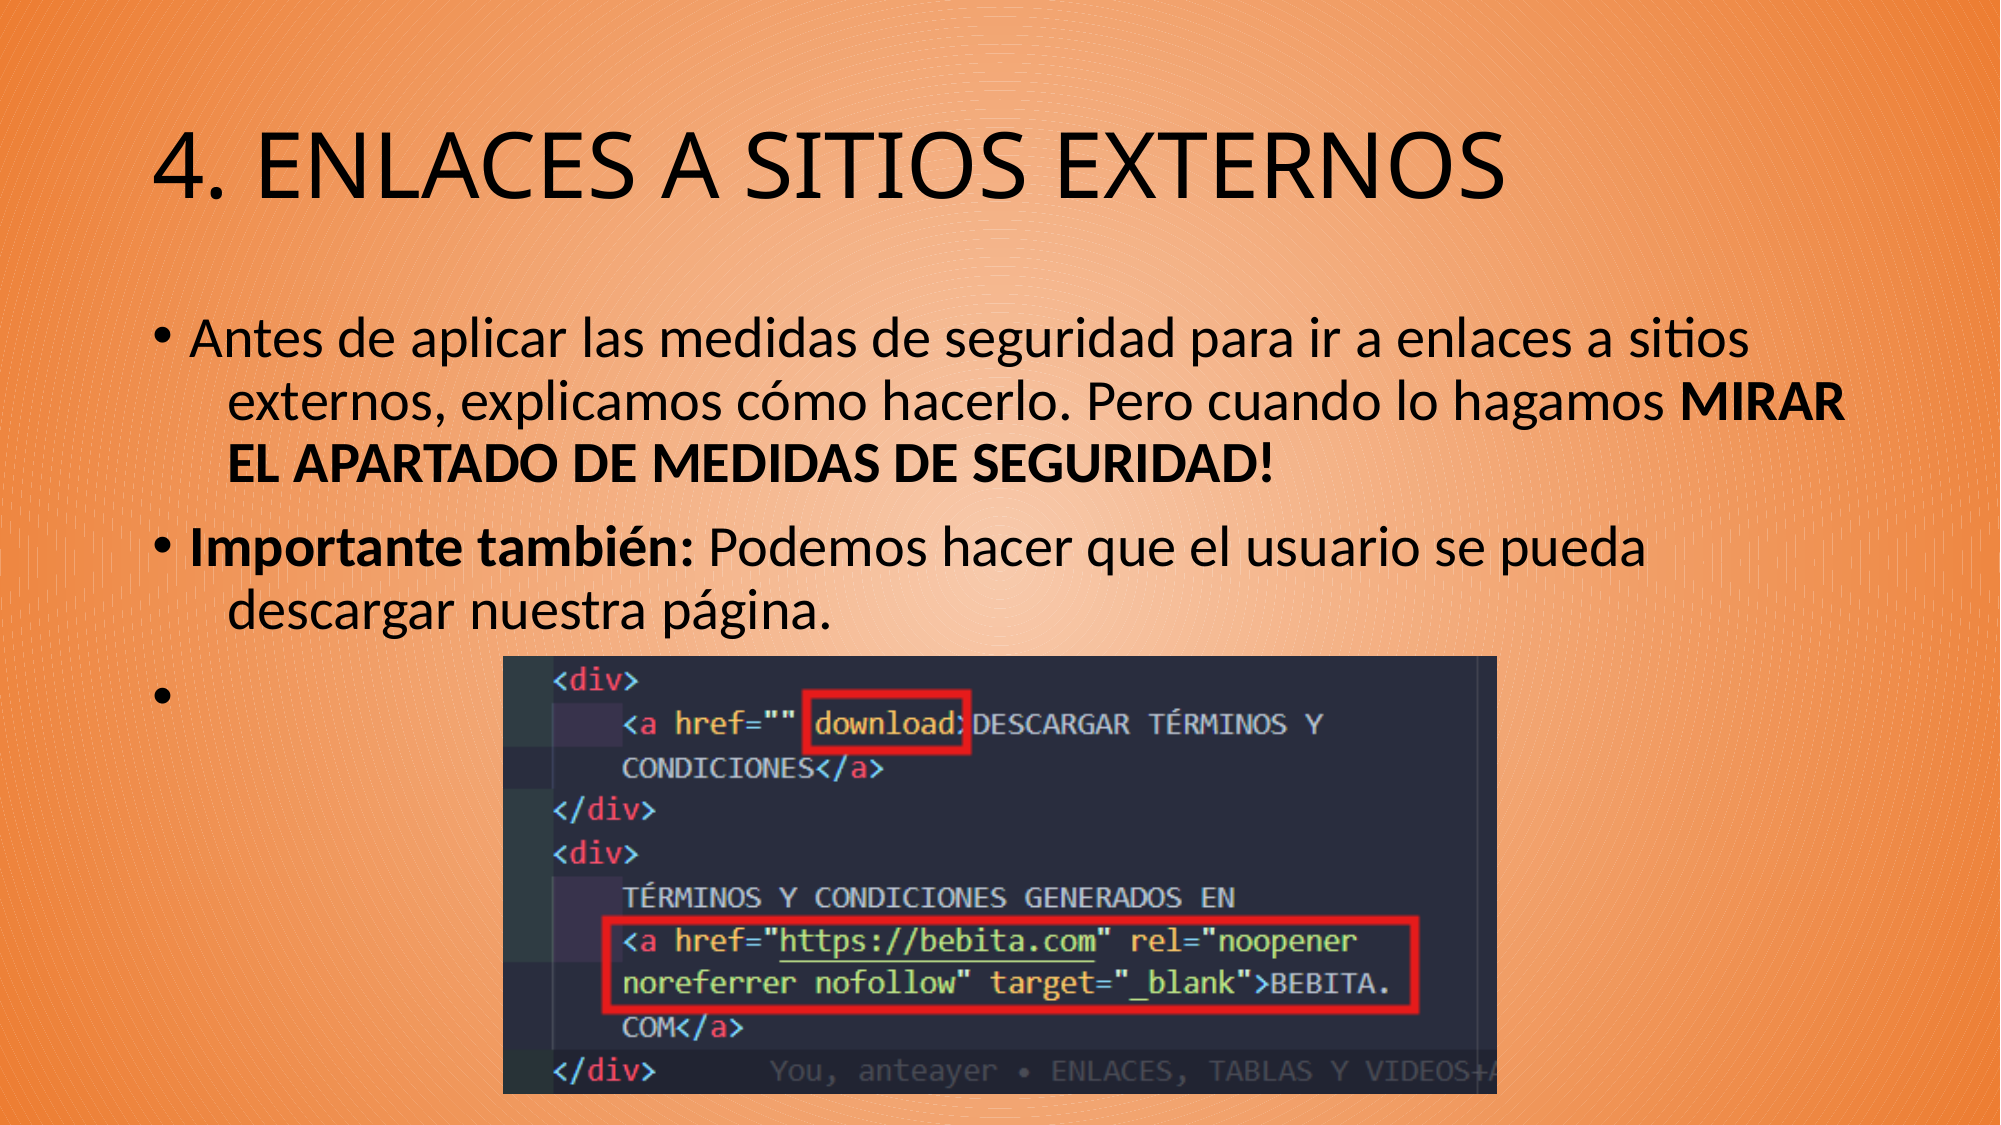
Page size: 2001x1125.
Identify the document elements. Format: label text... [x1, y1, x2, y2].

list Antes de aplicar las medidas de seguridad para ir a enlaces a sitios externos, explicamos cómo hacerlo. Pero cuando lo hagamos MIRAR EL APARTADO DE MEDIDAS DE SEGURIDAD! Importante también: Podemos hacer que el usuario se pueda descargar nuestra página. [137, 299, 1863, 1014]
picture [503, 656, 1497, 1094]
title 4. ENLACES A SITIOS EXTERNOS [137, 59, 1863, 278]
